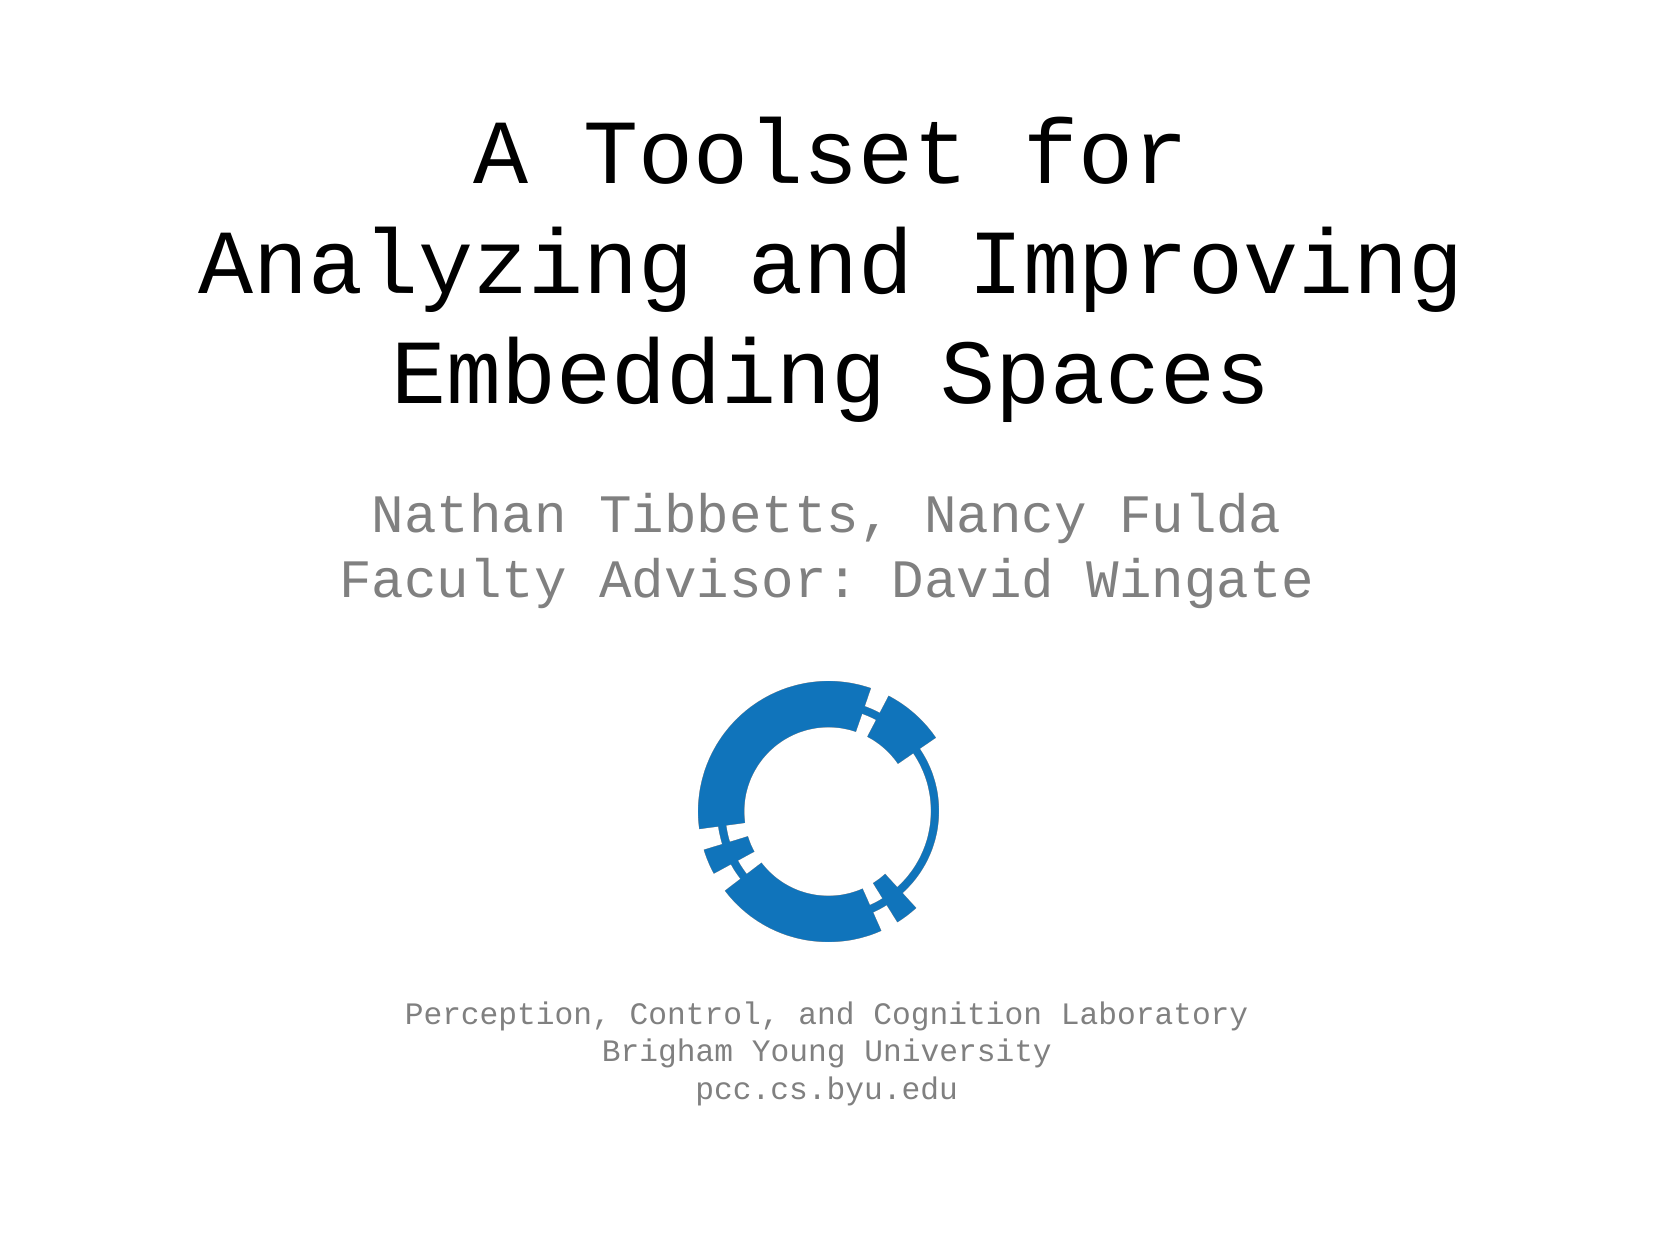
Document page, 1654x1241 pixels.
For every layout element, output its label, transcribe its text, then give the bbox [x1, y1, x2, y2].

text_box Nathan Tibbetts, Nancy Fulda Faculty Advisor: David Wingate Perception, Control, and Cognition Laboratory Brigham Young University pcc.cs.byu.edu [82, 429, 1571, 1155]
text_box A Toolset for Analyzing and Improving Embedding Spaces [86, 83, 1575, 429]
picture [698, 681, 939, 942]
